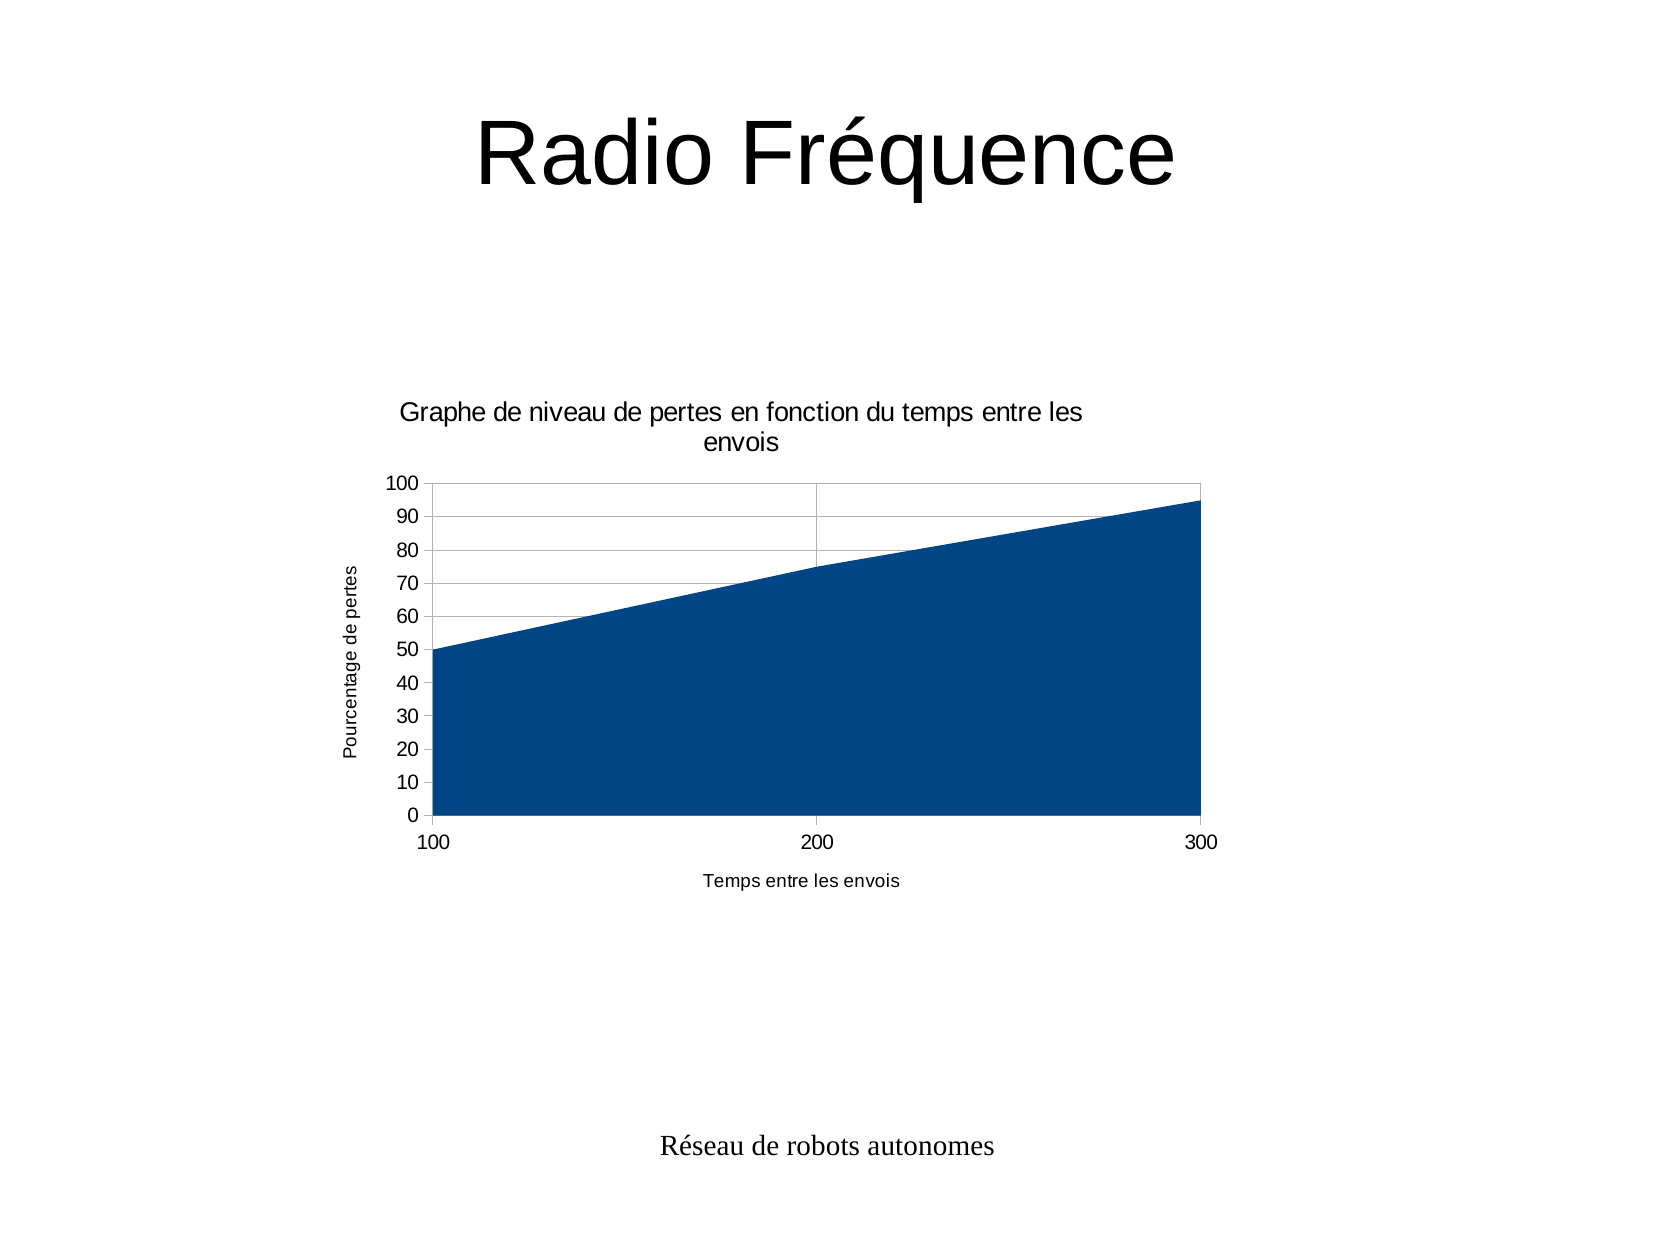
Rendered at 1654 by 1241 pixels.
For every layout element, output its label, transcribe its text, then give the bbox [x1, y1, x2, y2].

chart [307, 366, 1236, 923]
title Radio Fréquence [82, 49, 1571, 257]
